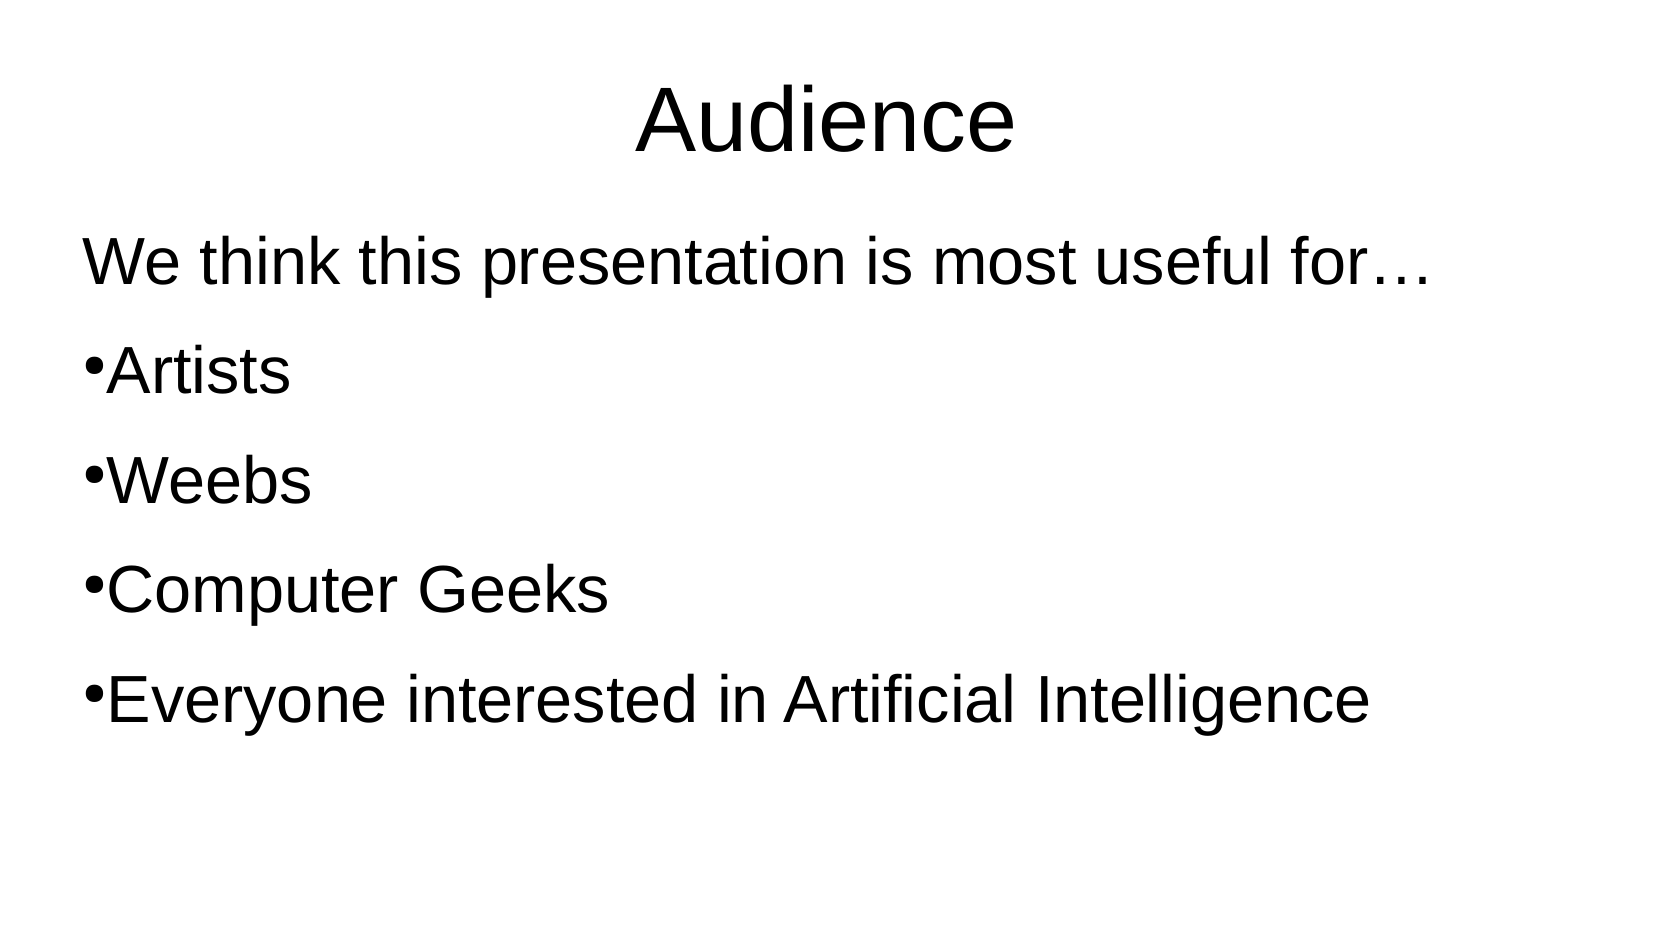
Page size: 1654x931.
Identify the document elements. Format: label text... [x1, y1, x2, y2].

subtitle We think this presentation is most useful for… Artists Weebs Computer Geeks Everyone interested in Artificial Intelligence [82, 217, 1571, 758]
title Audience [82, 37, 1571, 193]
